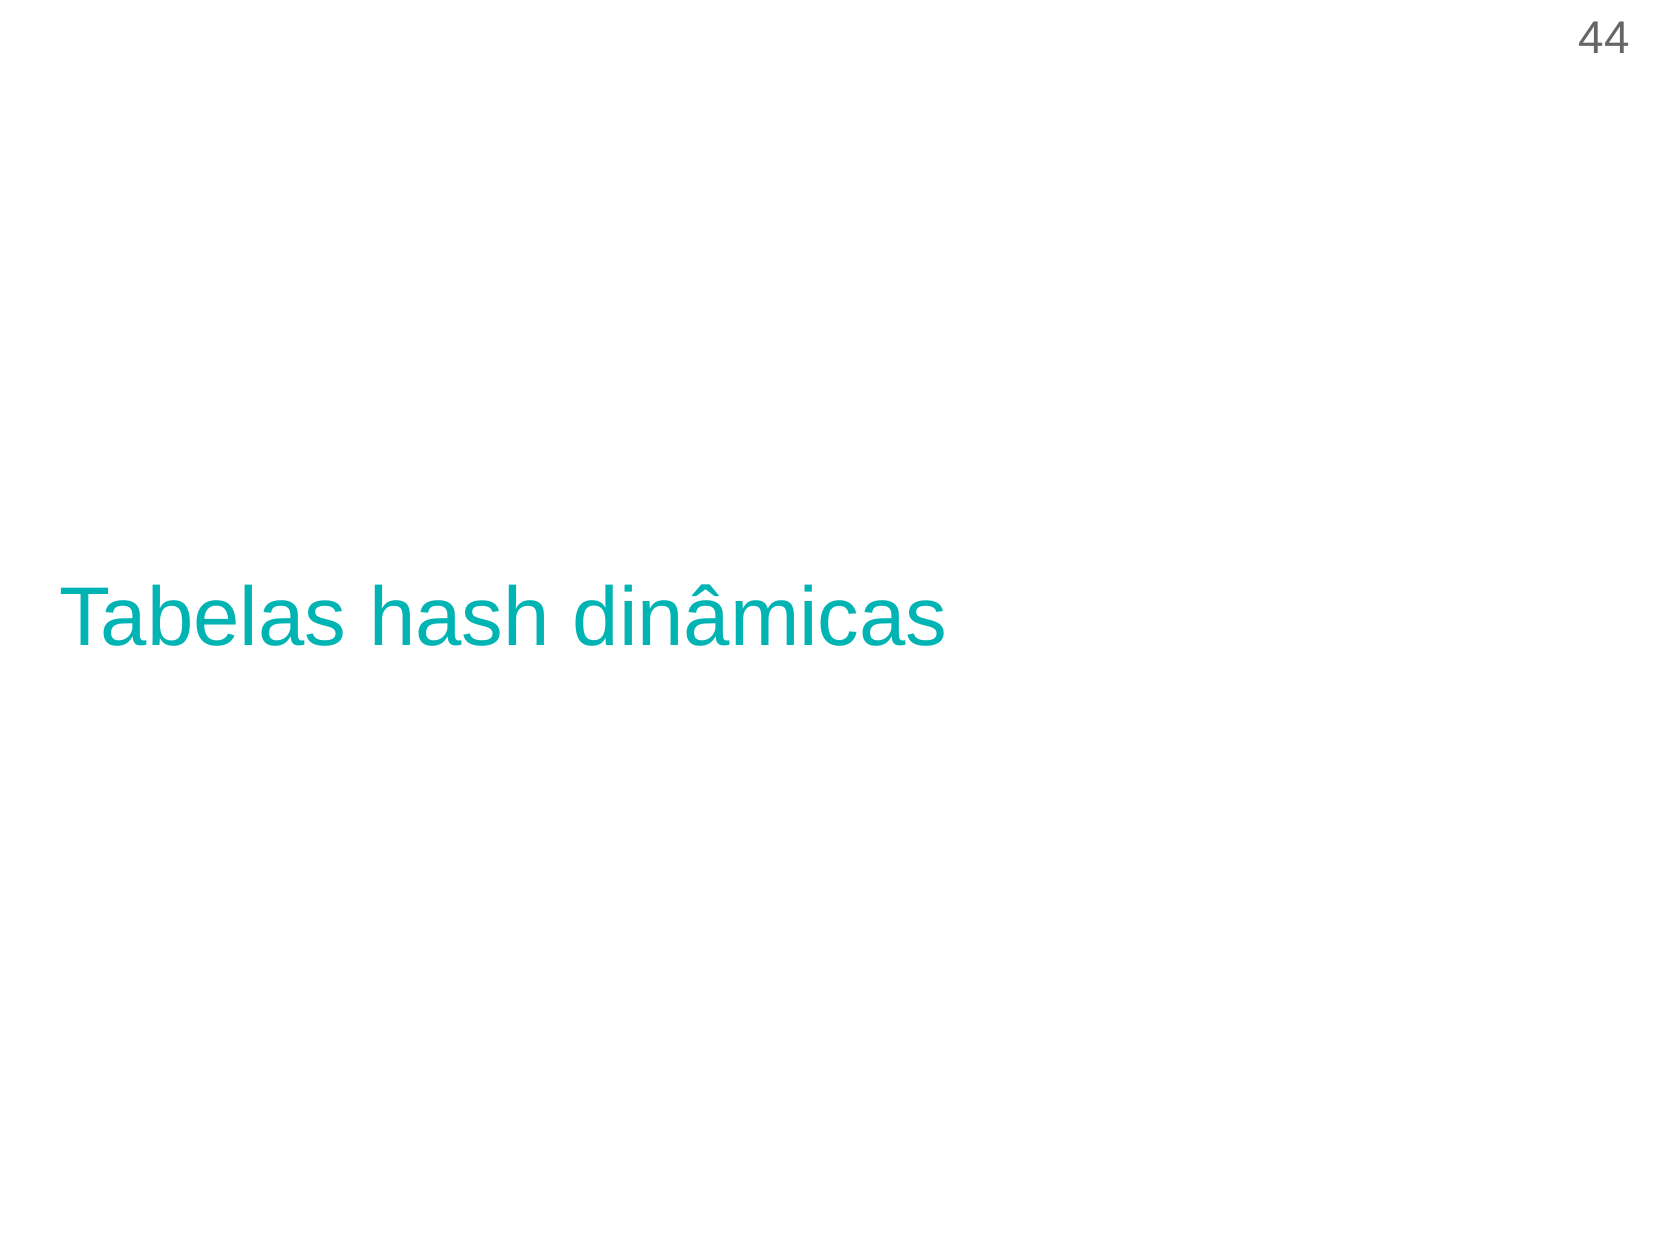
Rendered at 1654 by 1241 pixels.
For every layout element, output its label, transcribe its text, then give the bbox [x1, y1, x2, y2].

title Tabelas hash dinâmicas [59, 29, 1595, 1211]
